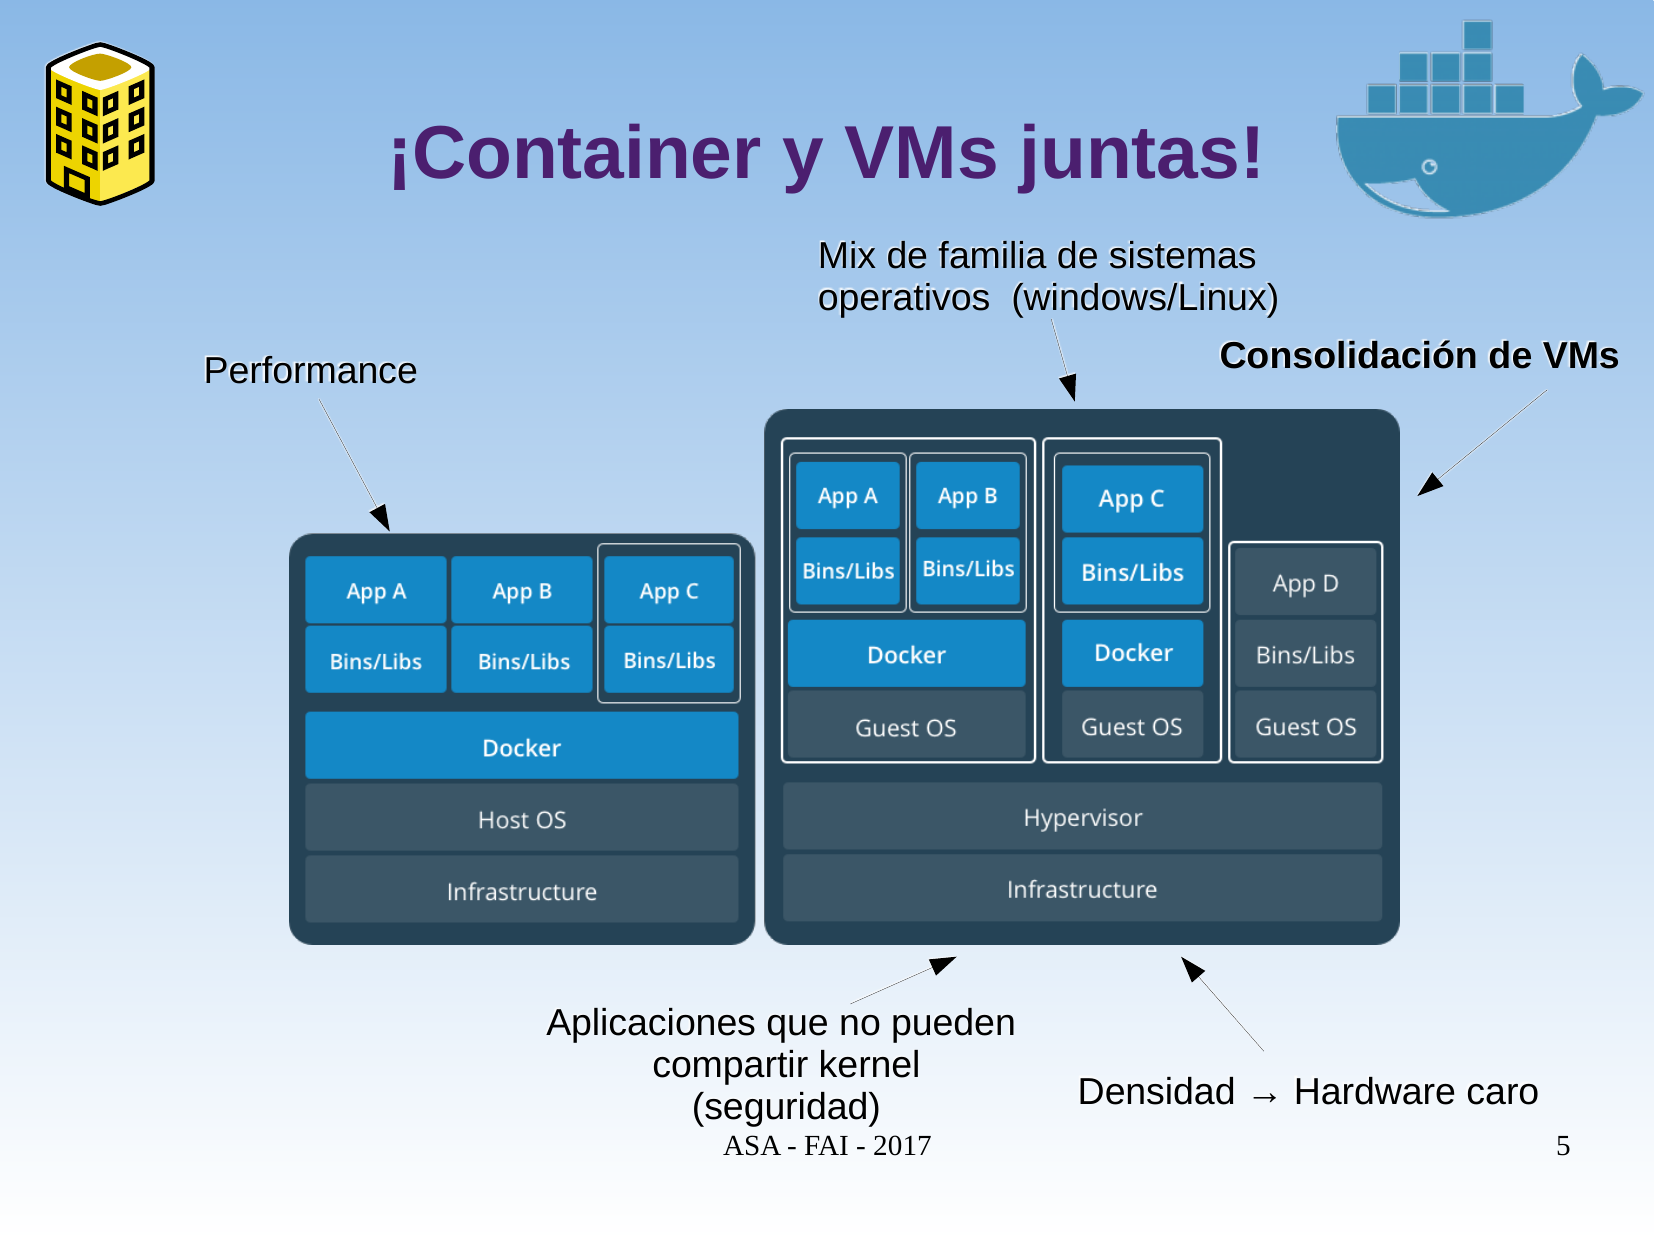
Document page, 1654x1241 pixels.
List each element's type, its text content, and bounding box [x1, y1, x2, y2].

text_box Mix de familia de sistemas operativos (windows/Linux) [803, 227, 1295, 325]
text_box Performance [188, 342, 433, 399]
text_box Consolidación de VMs [1204, 327, 1654, 426]
text_box Densidad → Hardware caro [1062, 1062, 1555, 1120]
picture [1334, 0, 1648, 278]
title ¡Container y VMs juntas! [82, 49, 1334, 257]
picture [289, 409, 1400, 945]
text_box Aplicaciones que no pueden compartir kernel (seguridad) [531, 994, 1042, 1134]
picture [35, 35, 166, 213]
